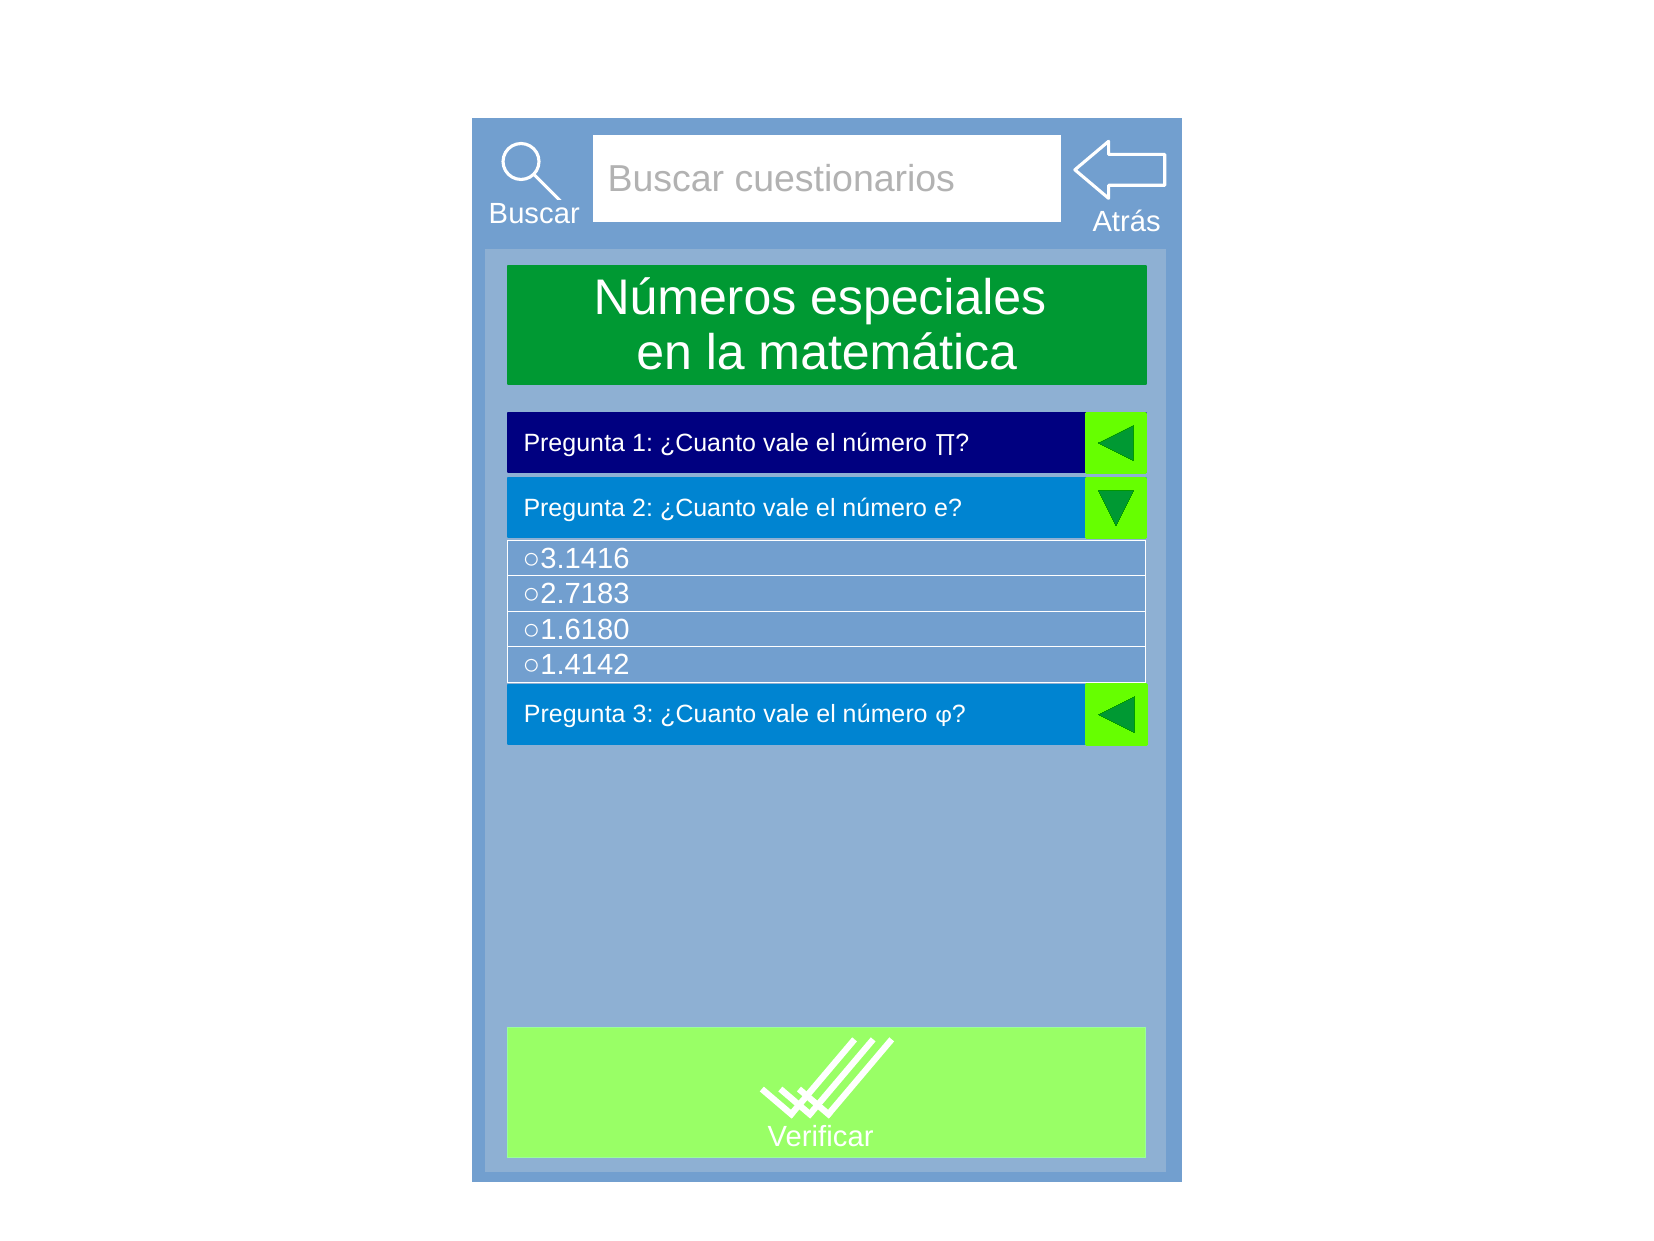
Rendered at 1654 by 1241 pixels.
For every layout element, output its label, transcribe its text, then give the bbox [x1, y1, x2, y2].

text_box Pregunta 2: ¿Cuanto vale el número e? [507, 478, 1086, 538]
text_box Números especiales en la matemática [507, 265, 1146, 384]
text_box Pregunta 1: ¿Cuanto vale el número ∏? [507, 413, 1086, 473]
text_box Buscar [485, 201, 584, 225]
text_box Atrás [1074, 209, 1179, 233]
text_box ○1.4142 [507, 646, 1146, 683]
text_box Verificar [732, 1116, 910, 1157]
text_box Buscar cuestionarios [590, 132, 1063, 225]
text_box [472, 118, 1182, 1182]
text_box ○2.7183 [507, 575, 1146, 611]
text_box ○1.6180 [507, 611, 1146, 646]
text_box Pregunta 3: ¿Cuanto vale el número φ? [508, 685, 1086, 745]
text_box ○3.1416 [507, 540, 1146, 575]
